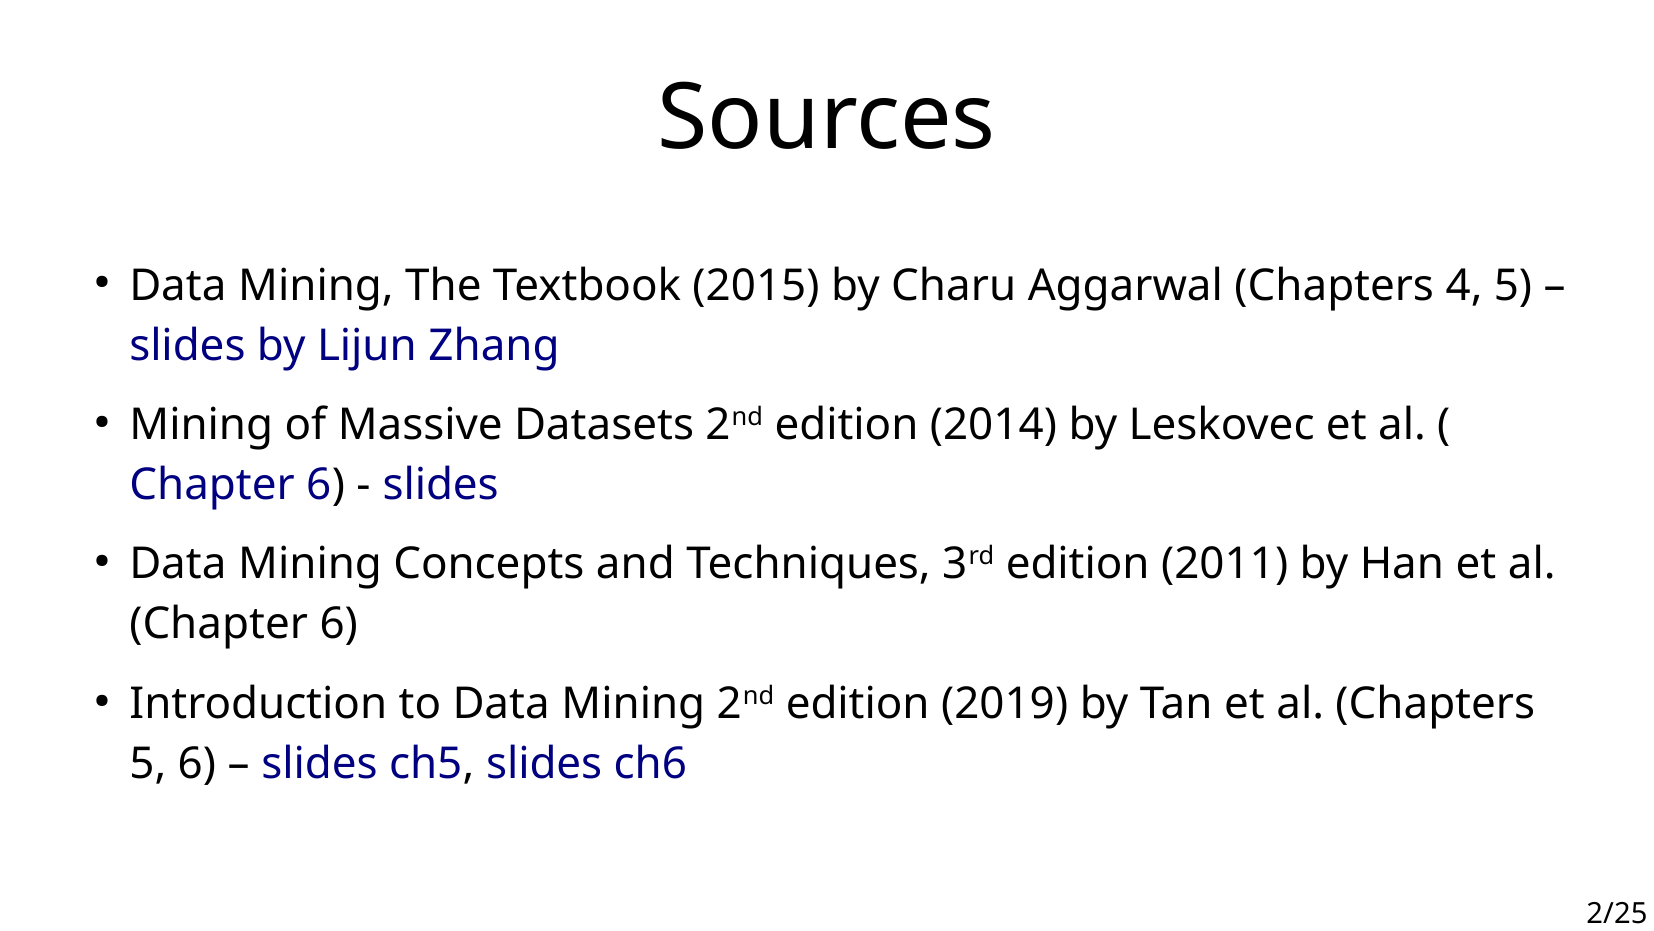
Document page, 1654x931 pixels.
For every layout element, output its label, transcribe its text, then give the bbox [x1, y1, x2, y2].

title Sources [82, 1, 1571, 226]
list Data Mining, The Textbook (2015) by Charu Aggarwal (Chapters 4, 5) – slides by Lijun Zhang Mining of Massive Datasets 2nd edition (2014) by Leskovec et al. (Chapter 6) - slides Data Mining Concepts and Techniques, 3rd edition (2011) by Han et al. (Chapter 6) Introduction to Data Mining 2nd edition (2019) by Tan et al. (Chapters 5, 6) – slides ch5, slides ch6 [82, 253, 1571, 793]
